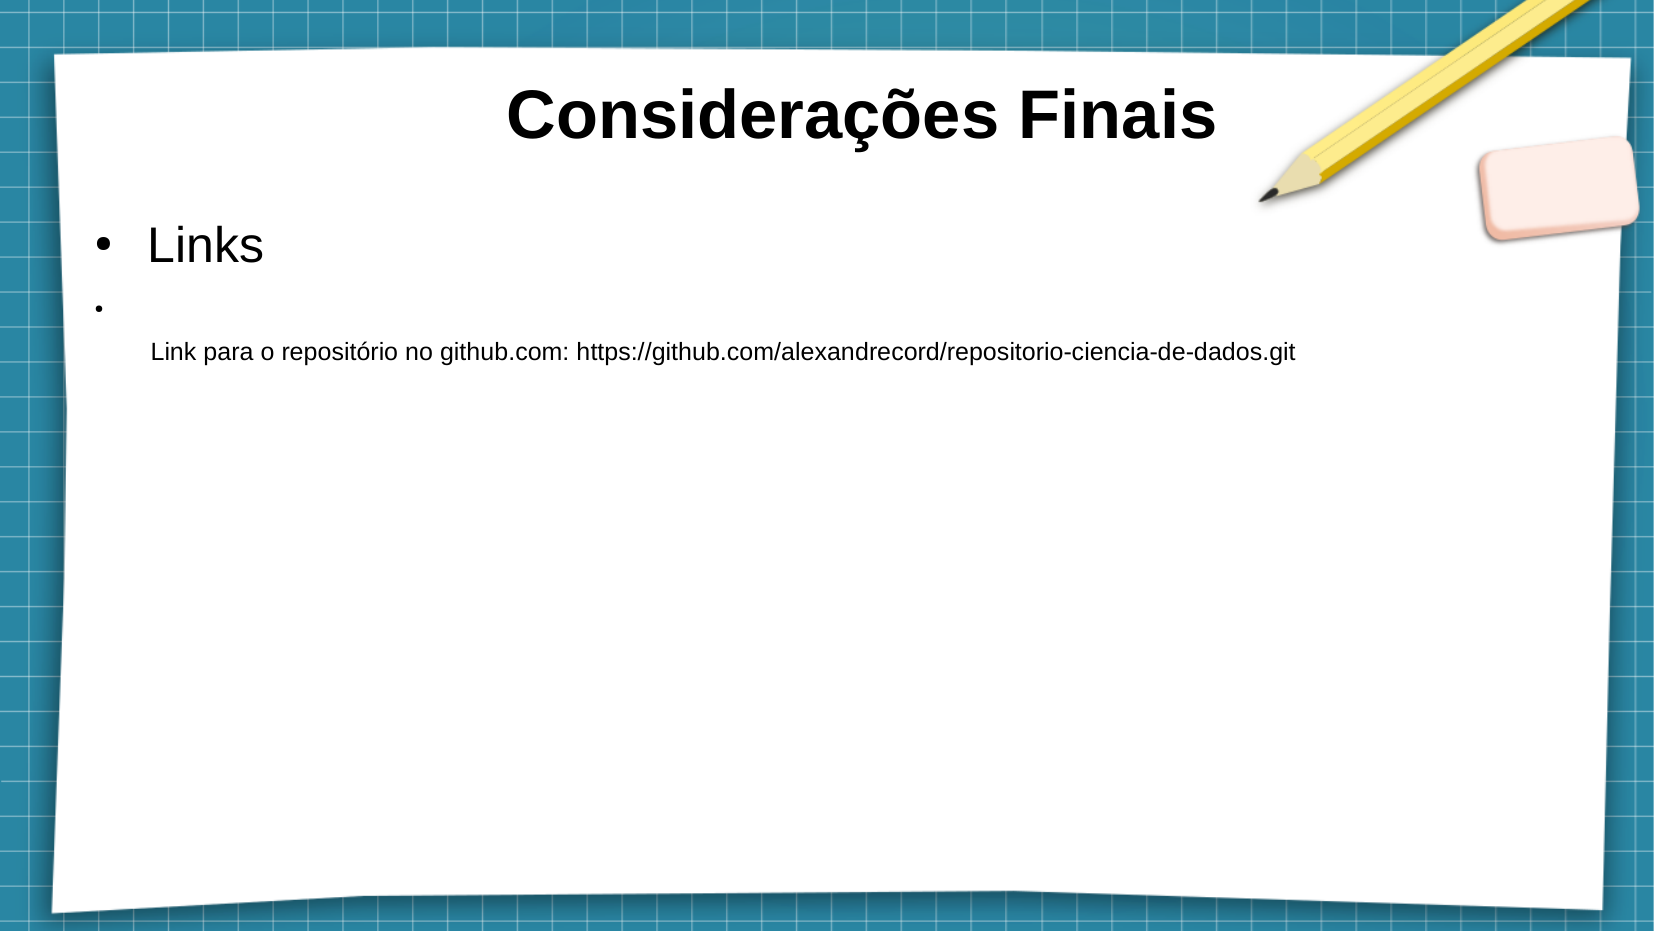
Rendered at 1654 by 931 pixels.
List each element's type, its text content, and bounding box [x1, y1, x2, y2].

list Links Link para o repositório no github.com: https://github.com/alexandrecord/repositorio-ciencia-de-dados.git [76, 217, 1565, 758]
picture [0, 0, 1654, 931]
title Considerações Finais [82, 37, 1571, 193]
